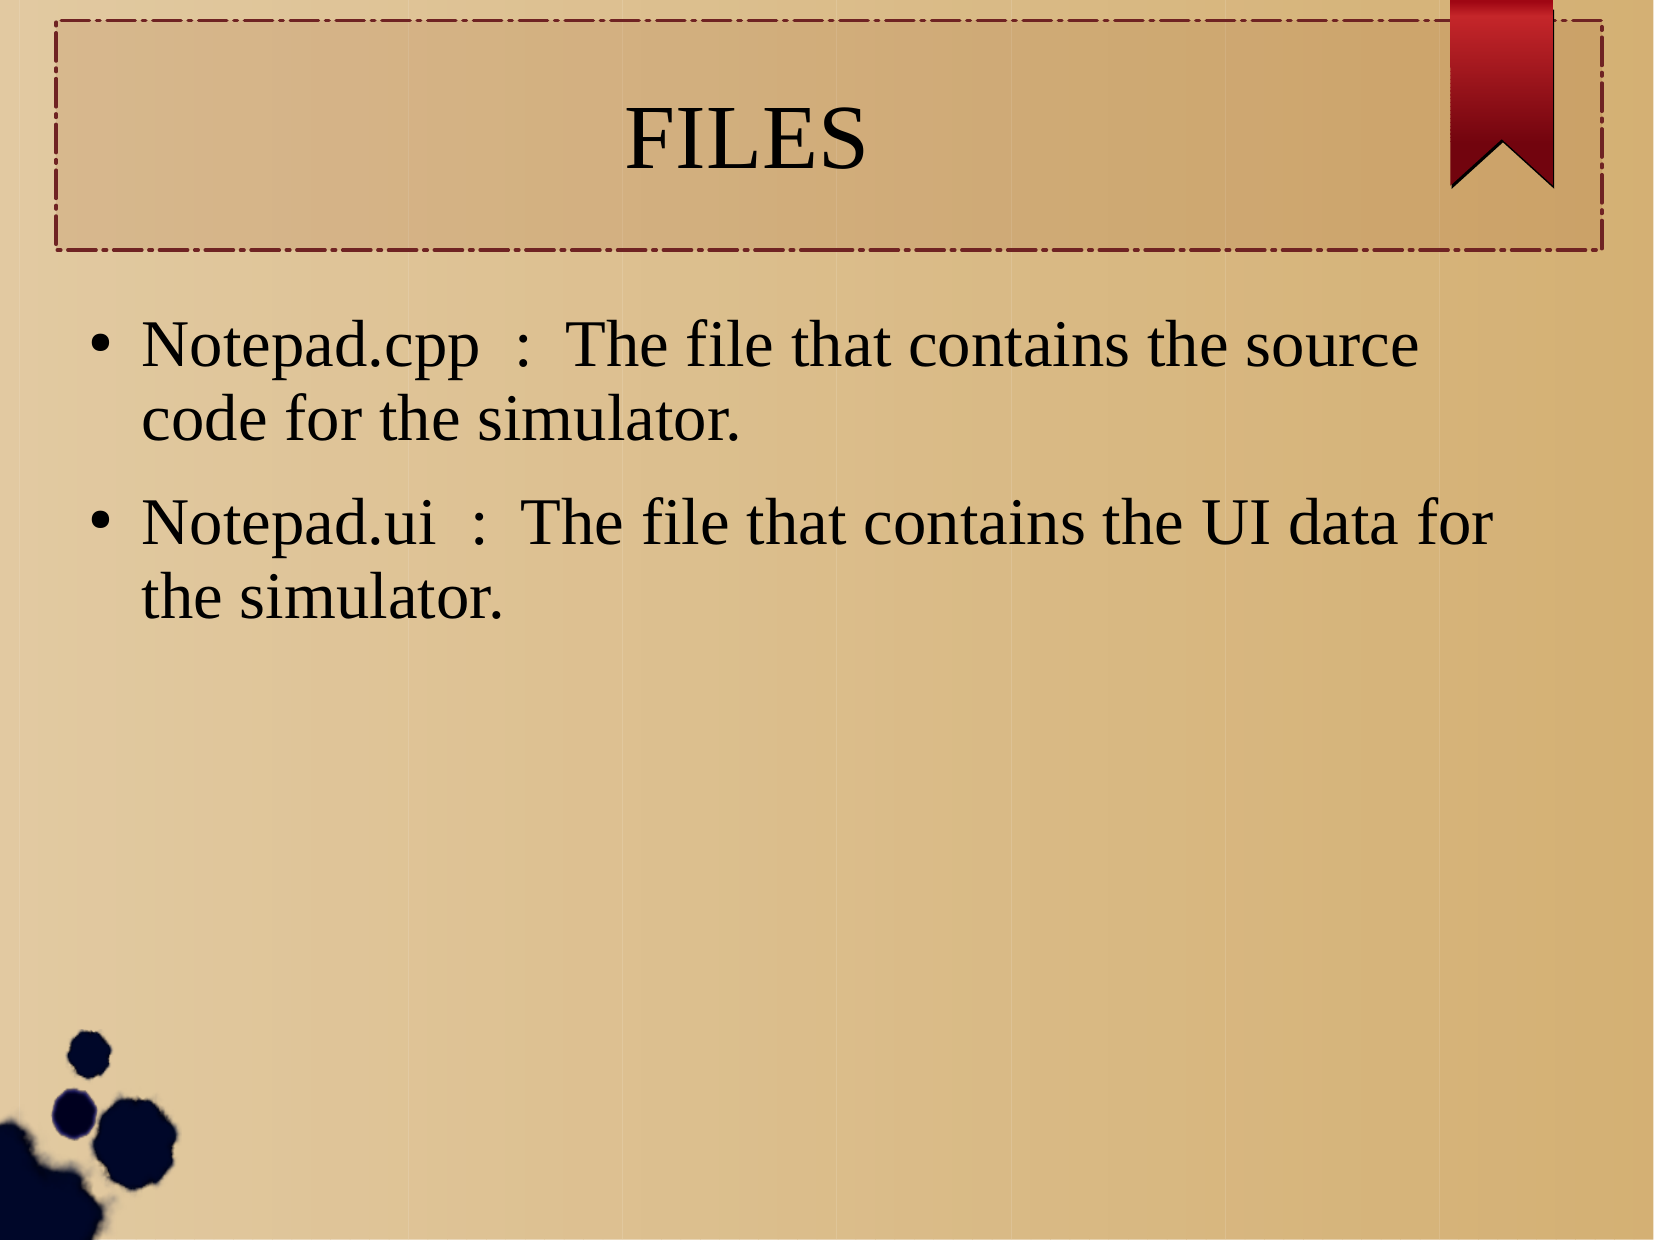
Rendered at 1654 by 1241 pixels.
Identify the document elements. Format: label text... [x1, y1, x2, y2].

title FILES [82, 47, 1412, 229]
list Notepad.cpp : The file that contains the source code for the simulator. Notepad.ui : The file that contains the UI data for the simulator. [70, 307, 1560, 1027]
